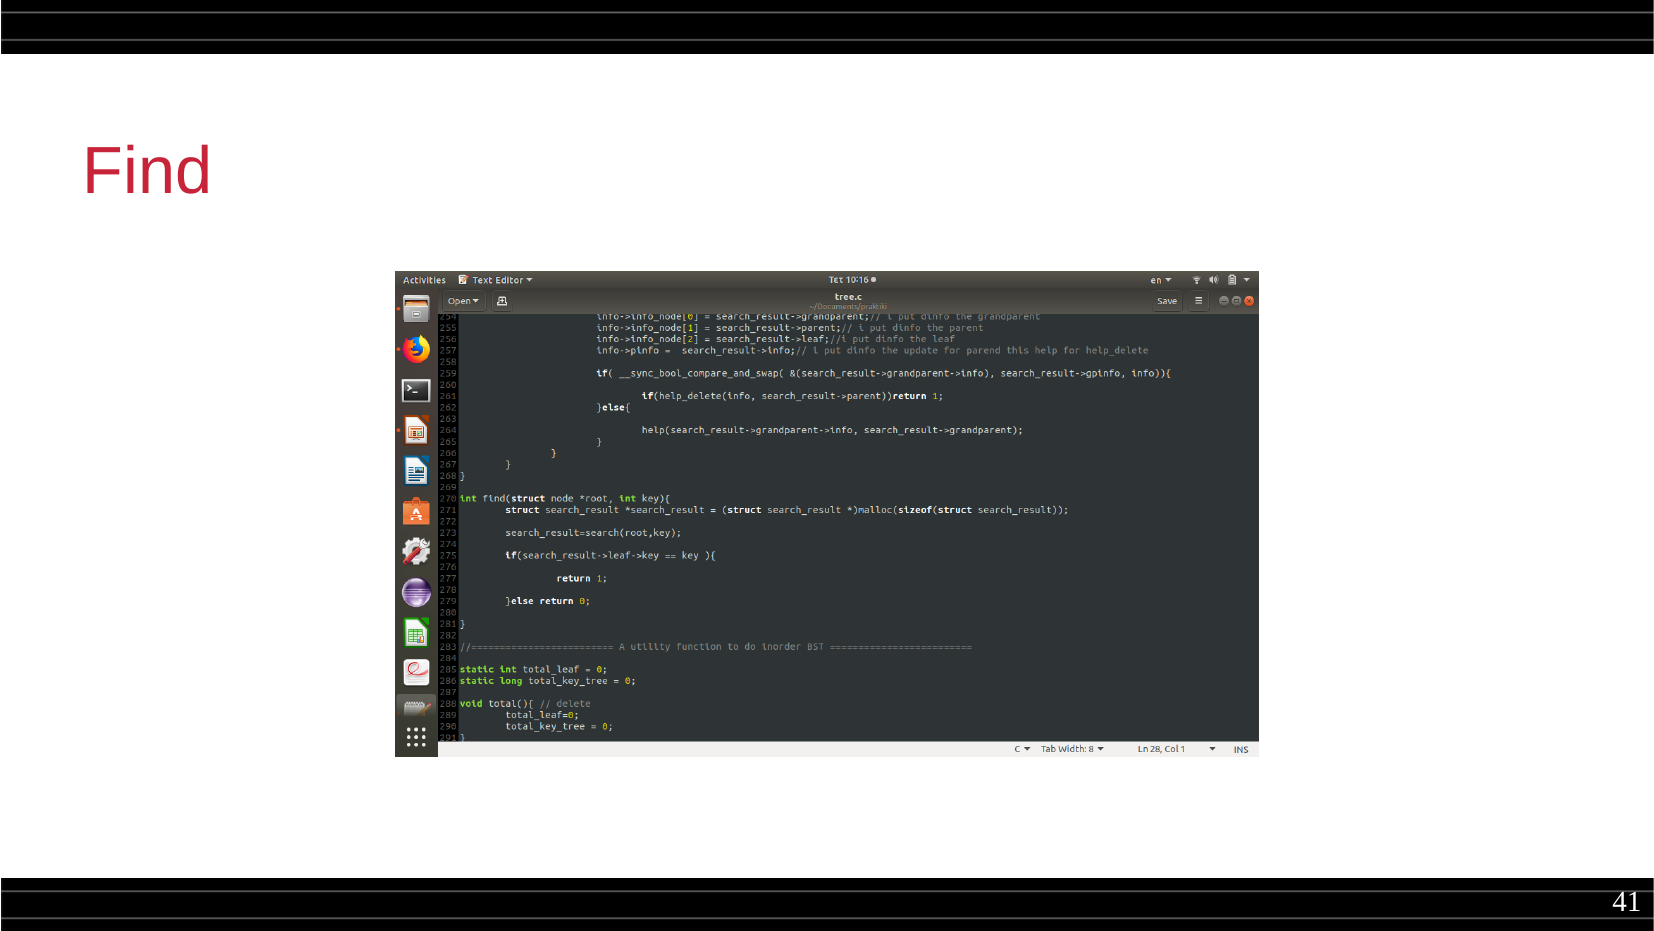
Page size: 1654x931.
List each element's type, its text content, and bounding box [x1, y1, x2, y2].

picture [1, 878, 1654, 931]
title Find [82, 92, 1571, 249]
picture [395, 271, 1259, 757]
picture [1, 0, 1654, 54]
